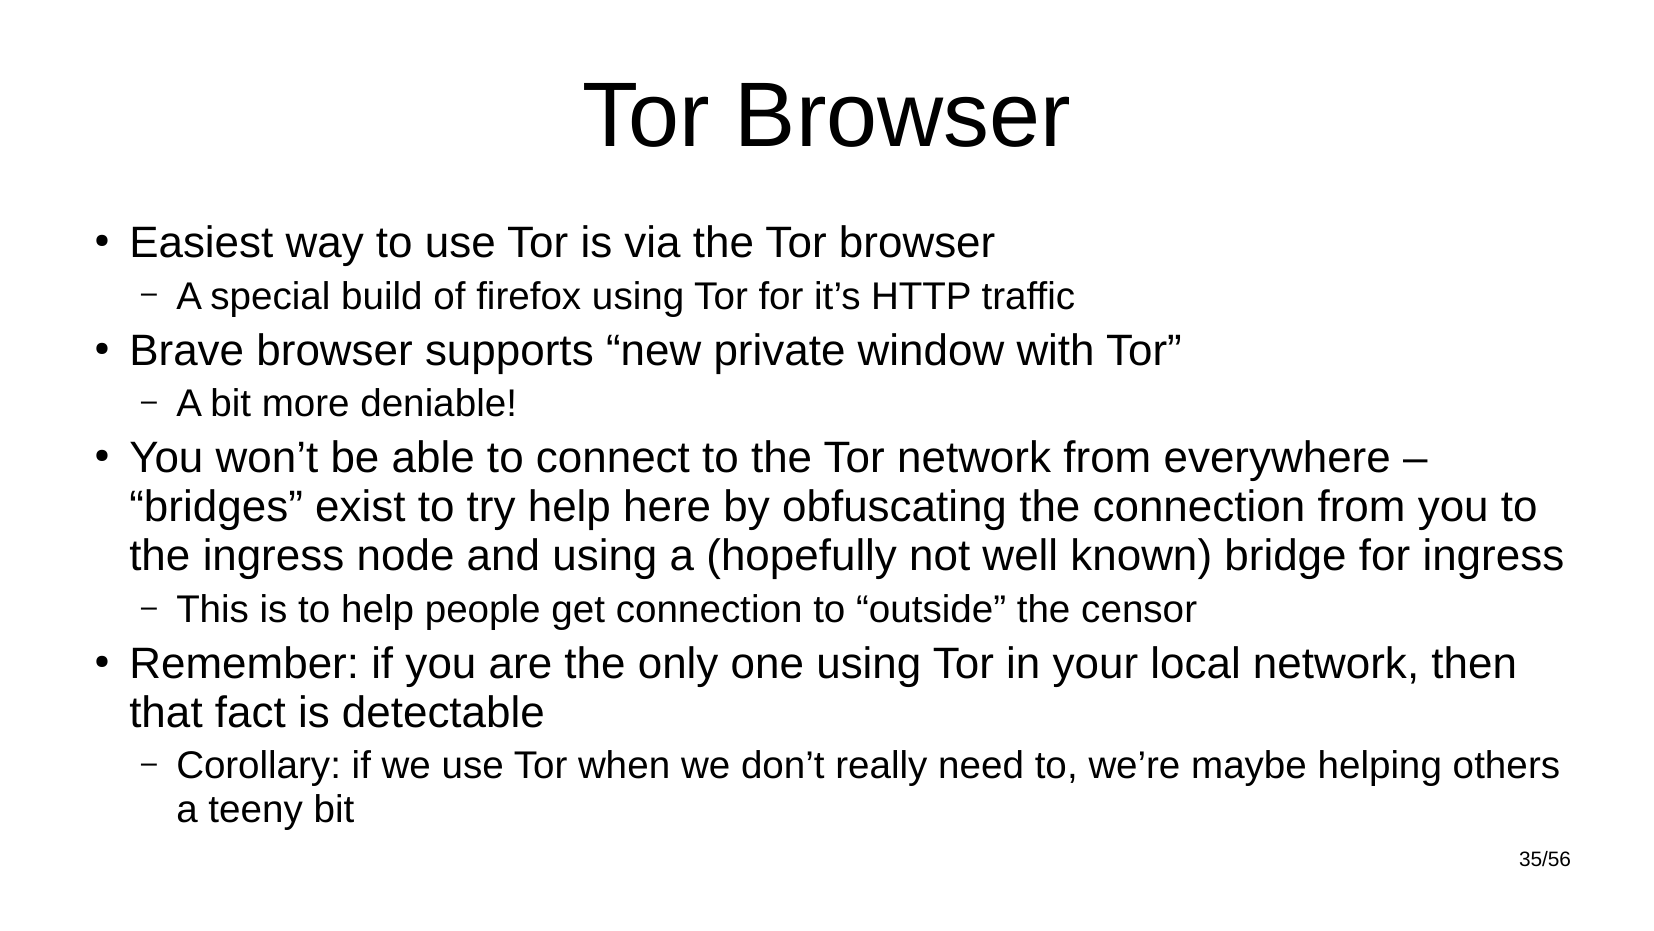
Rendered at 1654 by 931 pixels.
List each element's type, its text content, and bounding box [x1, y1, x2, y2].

title Tor Browser [82, 37, 1571, 193]
list Easiest way to use Tor is via the Tor browser A special build of firefox using Tor for it’s HTTP traffic Brave browser supports “new private window with Tor” A bit more deniable! You won’t be able to connect to the Tor network from everywhere – “bridges” exist to try help here by obfuscating the connection from you to the ingress node and using a (hopefully not well known) bridge for ingress This is to help people get connection to “outside” the censor Remember: if you are the only one using Tor in your local network, then that fact is detectable Corollary: if we use Tor when we don’t really need to, we’re maybe helping others a teeny bit [82, 217, 1571, 863]
